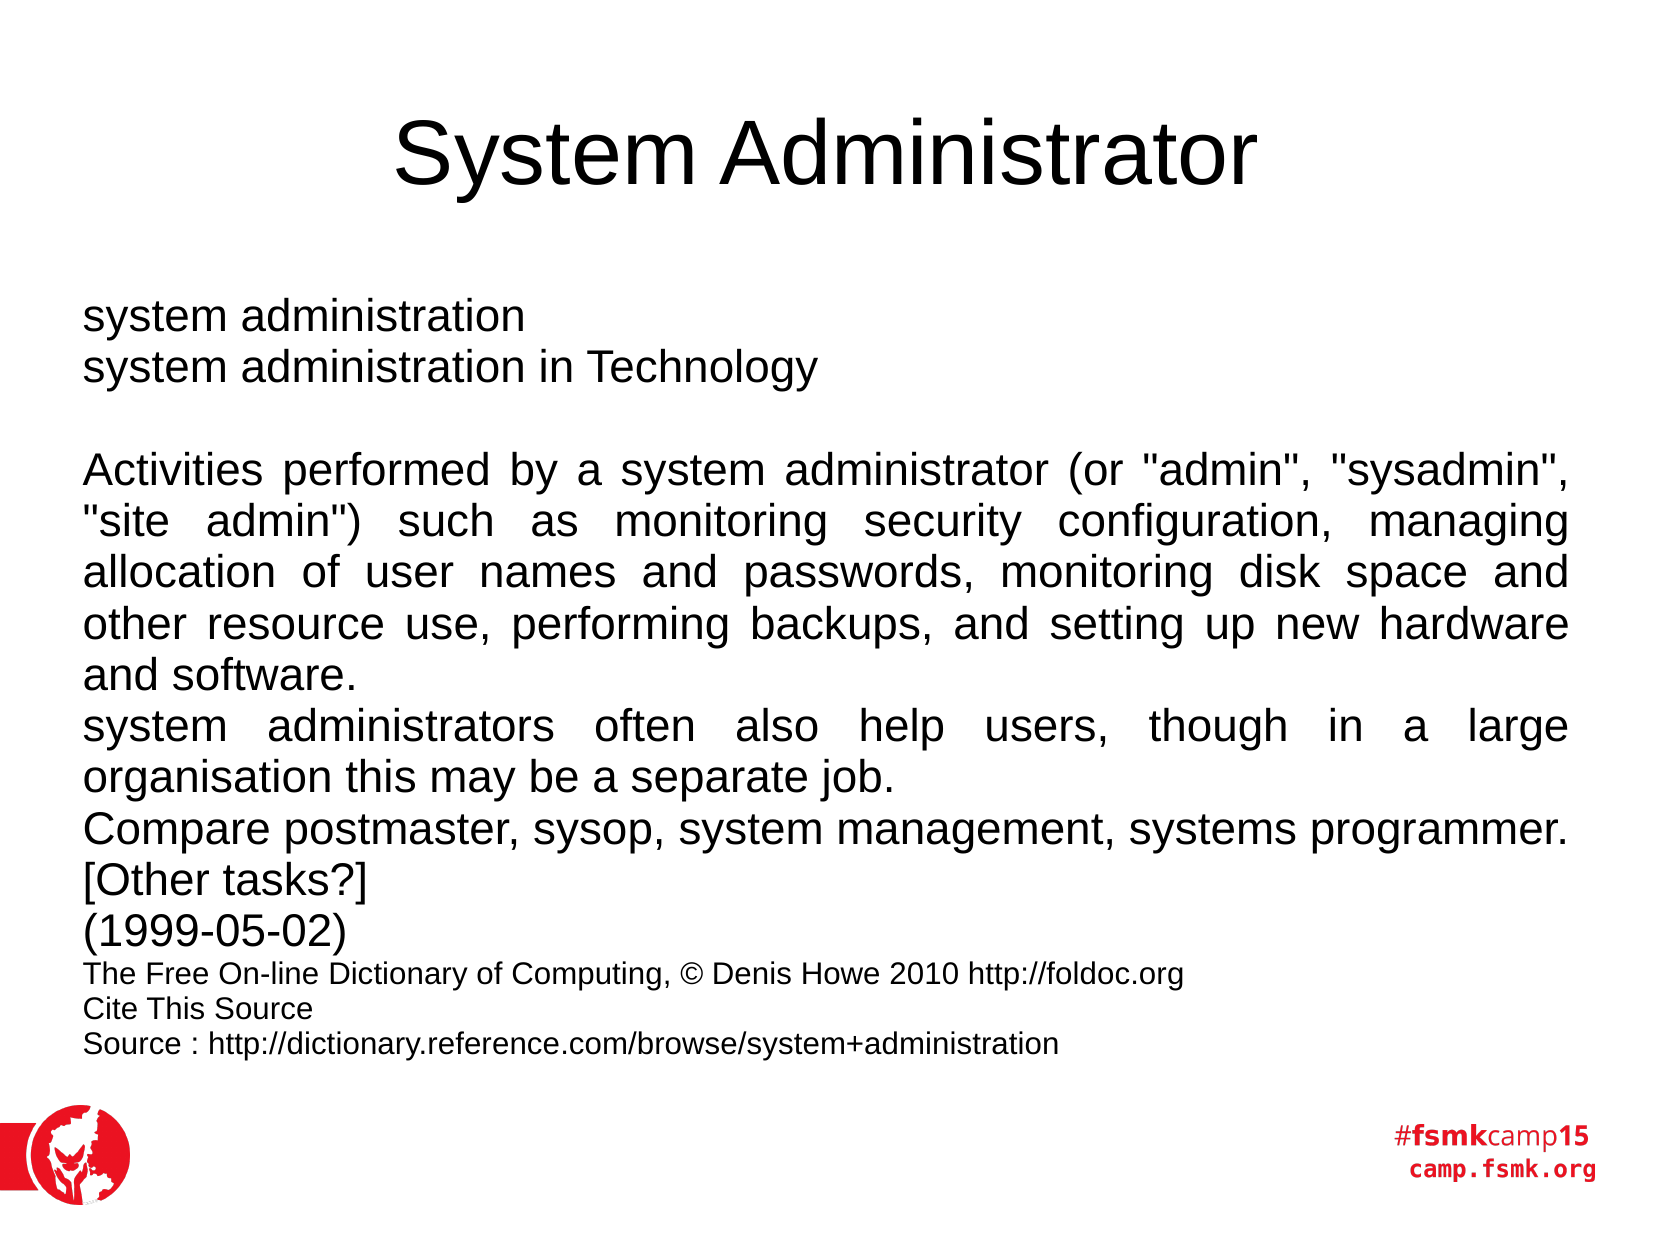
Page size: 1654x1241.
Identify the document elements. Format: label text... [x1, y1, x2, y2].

picture [0, 1105, 130, 1205]
picture [1394, 1124, 1595, 1182]
subtitle system administration system administration in Technology Activities performed by a system administrator (or "admin", "sysadmin", "site admin") such as monitoring security configuration, managing allocation of user names and passwords, monitoring disk space and other resource use, performing backups, and setting up new hardware and software. system administrators often also help users, though in a large organisation this may be a separate job. Compare postmaster, sysop, system management, systems programmer. [Other tasks?] (1999-05-02) The Free On-line Dictionary of Computing, © Denis Howe 2010 http://foldoc.org Cite This Source Source : http://dictionary.reference.com/browse/system+administration [82, 140, 1571, 1159]
title System Administrator [82, 49, 1571, 140]
